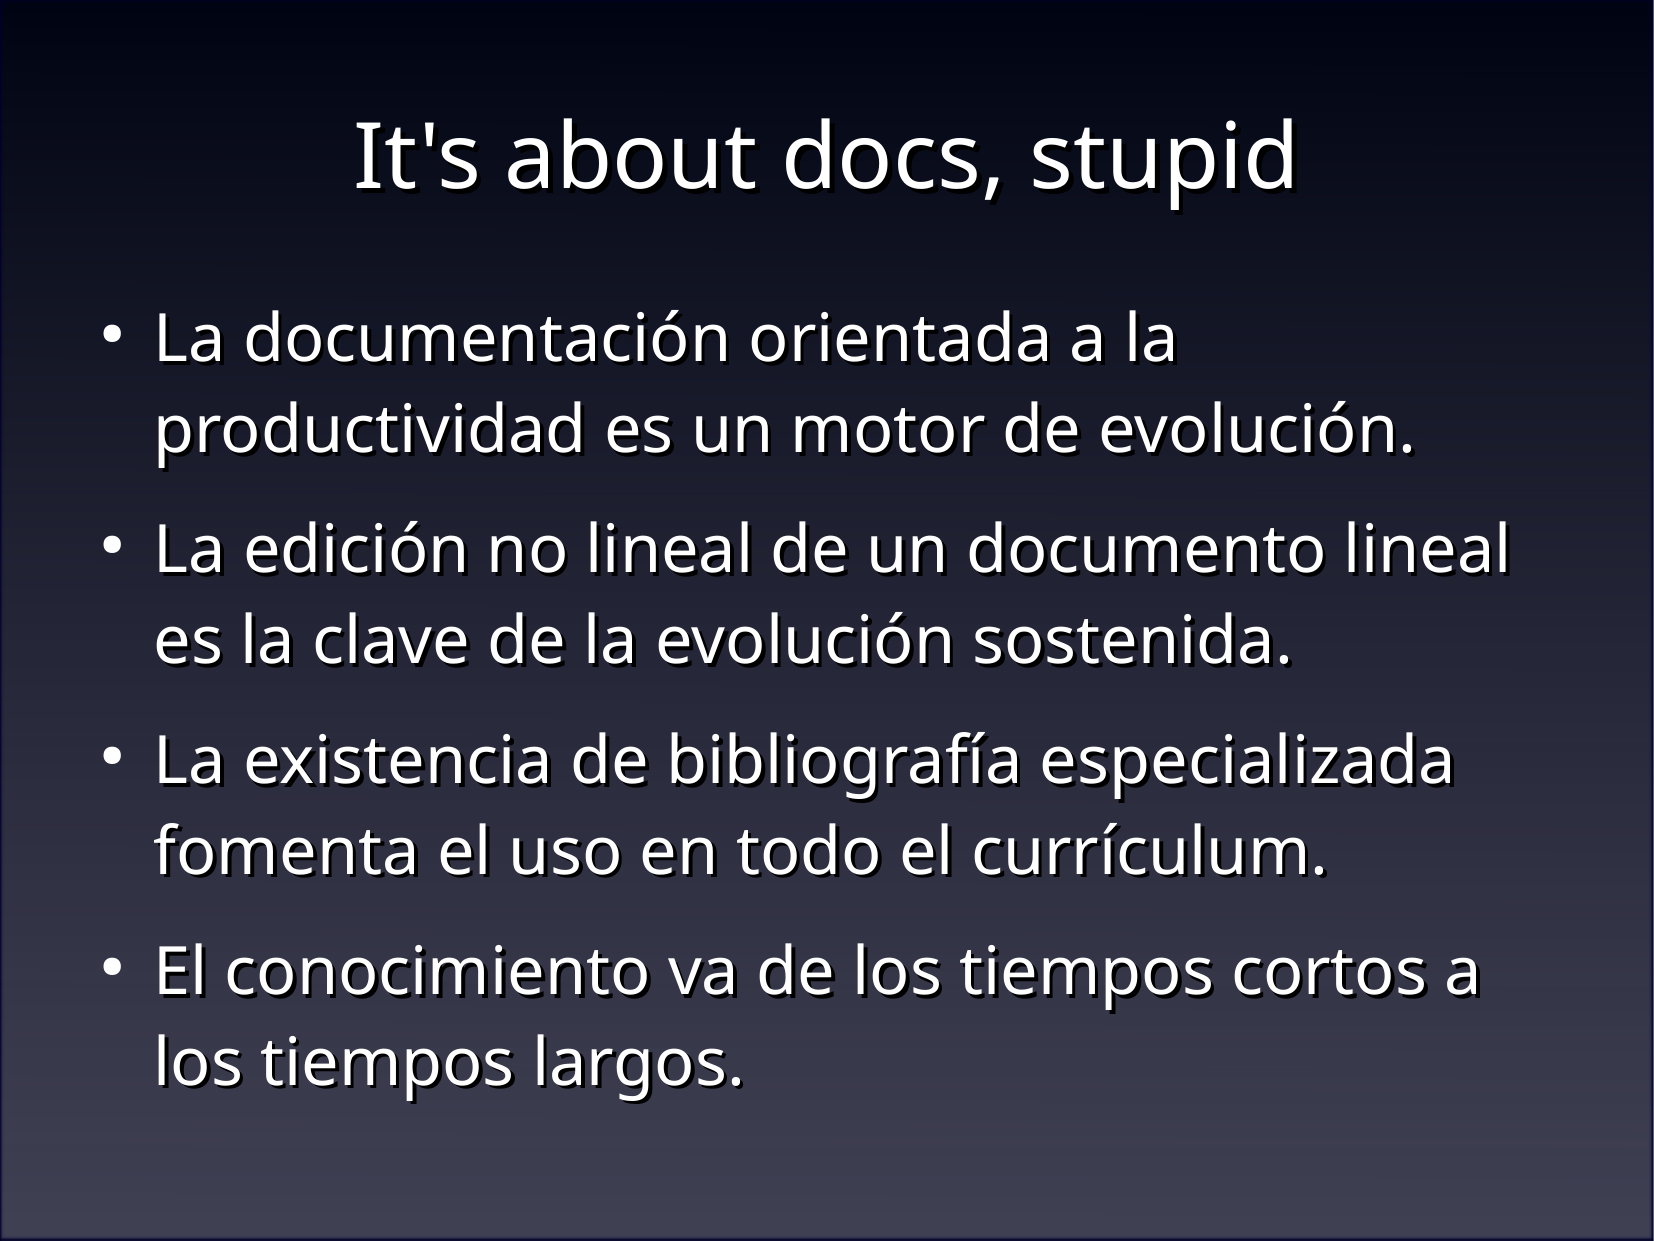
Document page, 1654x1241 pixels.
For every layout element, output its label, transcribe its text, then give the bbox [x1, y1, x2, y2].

title It's about docs, stupid [82, 56, 1571, 250]
list La documentación orientada a la productividad es un motor de evolución. La edición no lineal de un documento lineal es la clave de la evolución sostenida. La existencia de bibliografía especializada fomenta el uso en todo el currículum. El conocimiento va de los tiempos cortos a los tiempos largos. [82, 290, 1571, 1109]
picture [0, 0, 1654, 1241]
